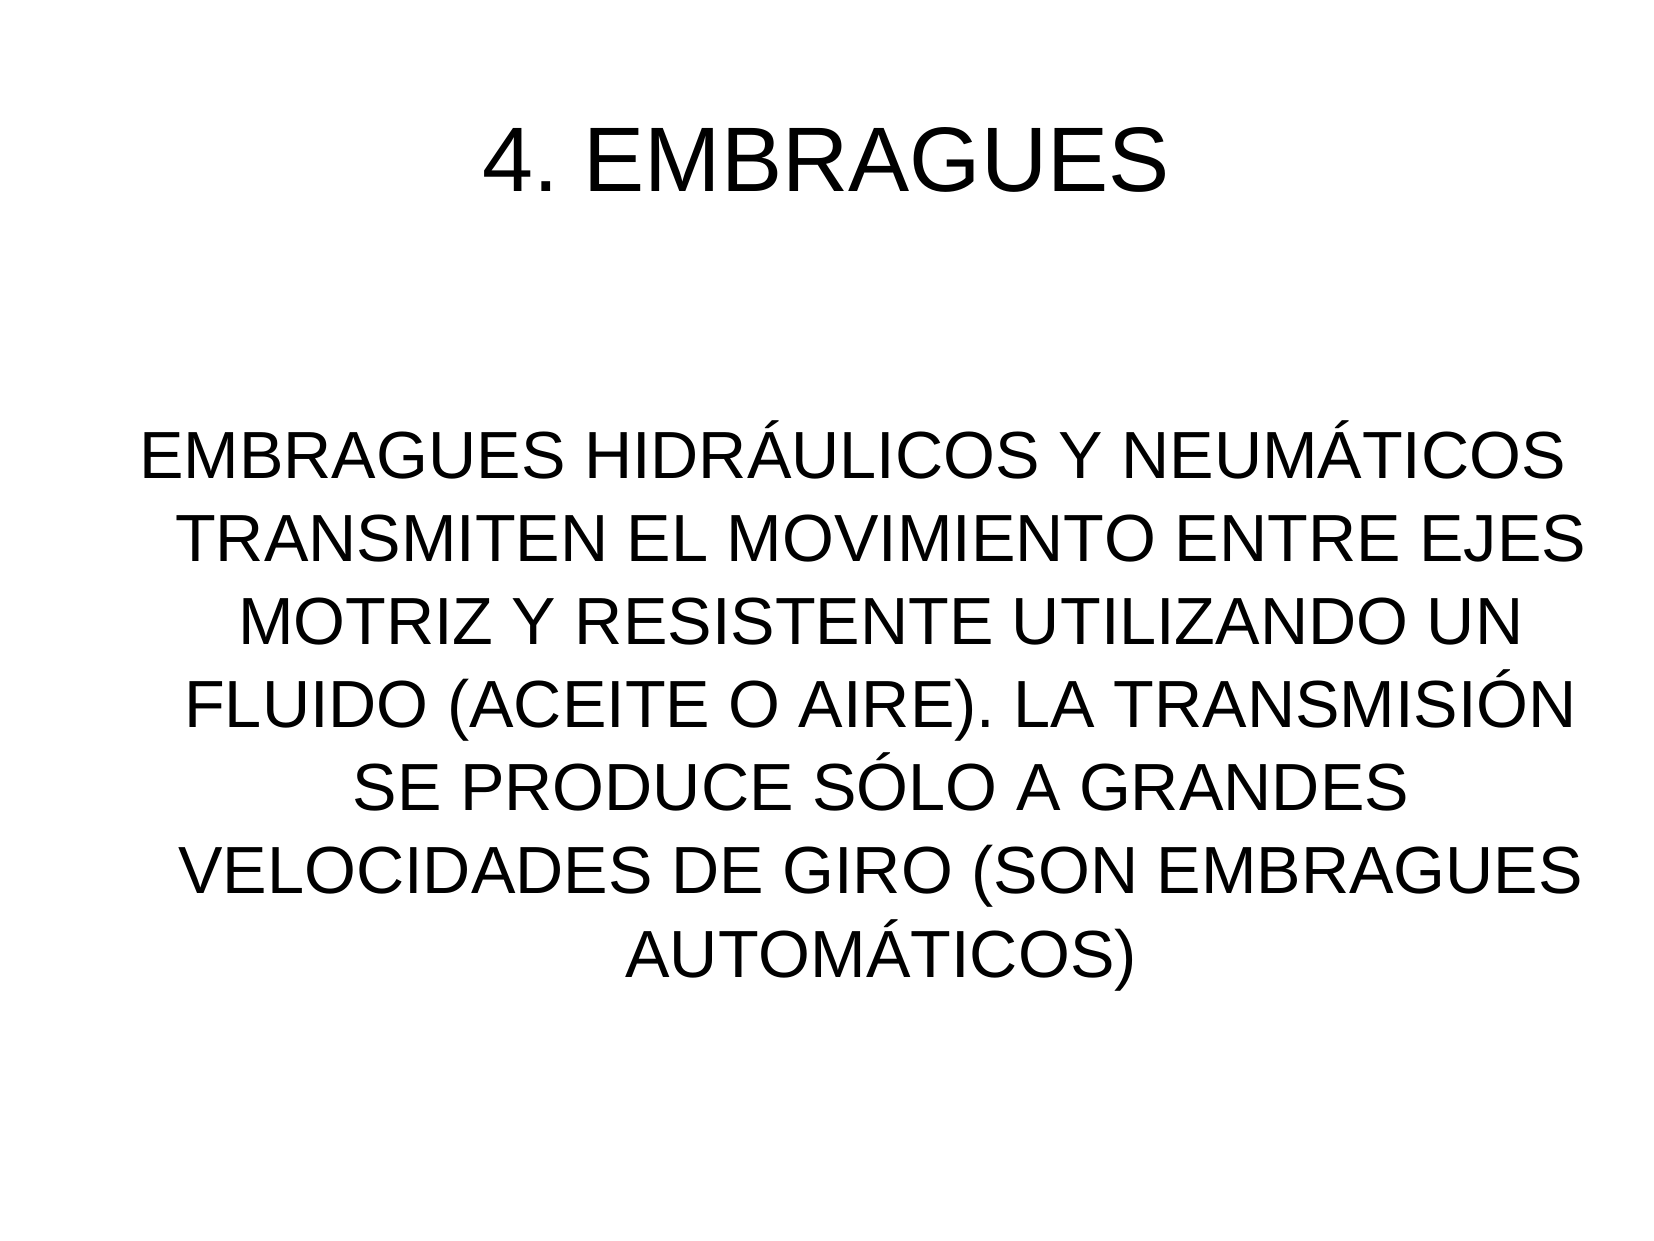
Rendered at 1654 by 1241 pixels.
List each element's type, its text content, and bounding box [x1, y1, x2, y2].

subtitle EMBRAGUES HIDRÁULICOS Y NEUMÁTICOS TRANSMITEN EL MOVIMIENTO ENTRE EJES MOTRIZ Y RESISTENTE UTILIZANDO UN FLUIDO (ACEITE O AIRE). LA TRANSMISIÓN SE PRODUCE SÓLO A GRANDES VELOCIDADES DE GIRO (SON EMBRAGUES AUTOMÁTICOS) [82, 290, 1625, 1109]
title 4. EMBRAGUES [82, 38, 1571, 268]
